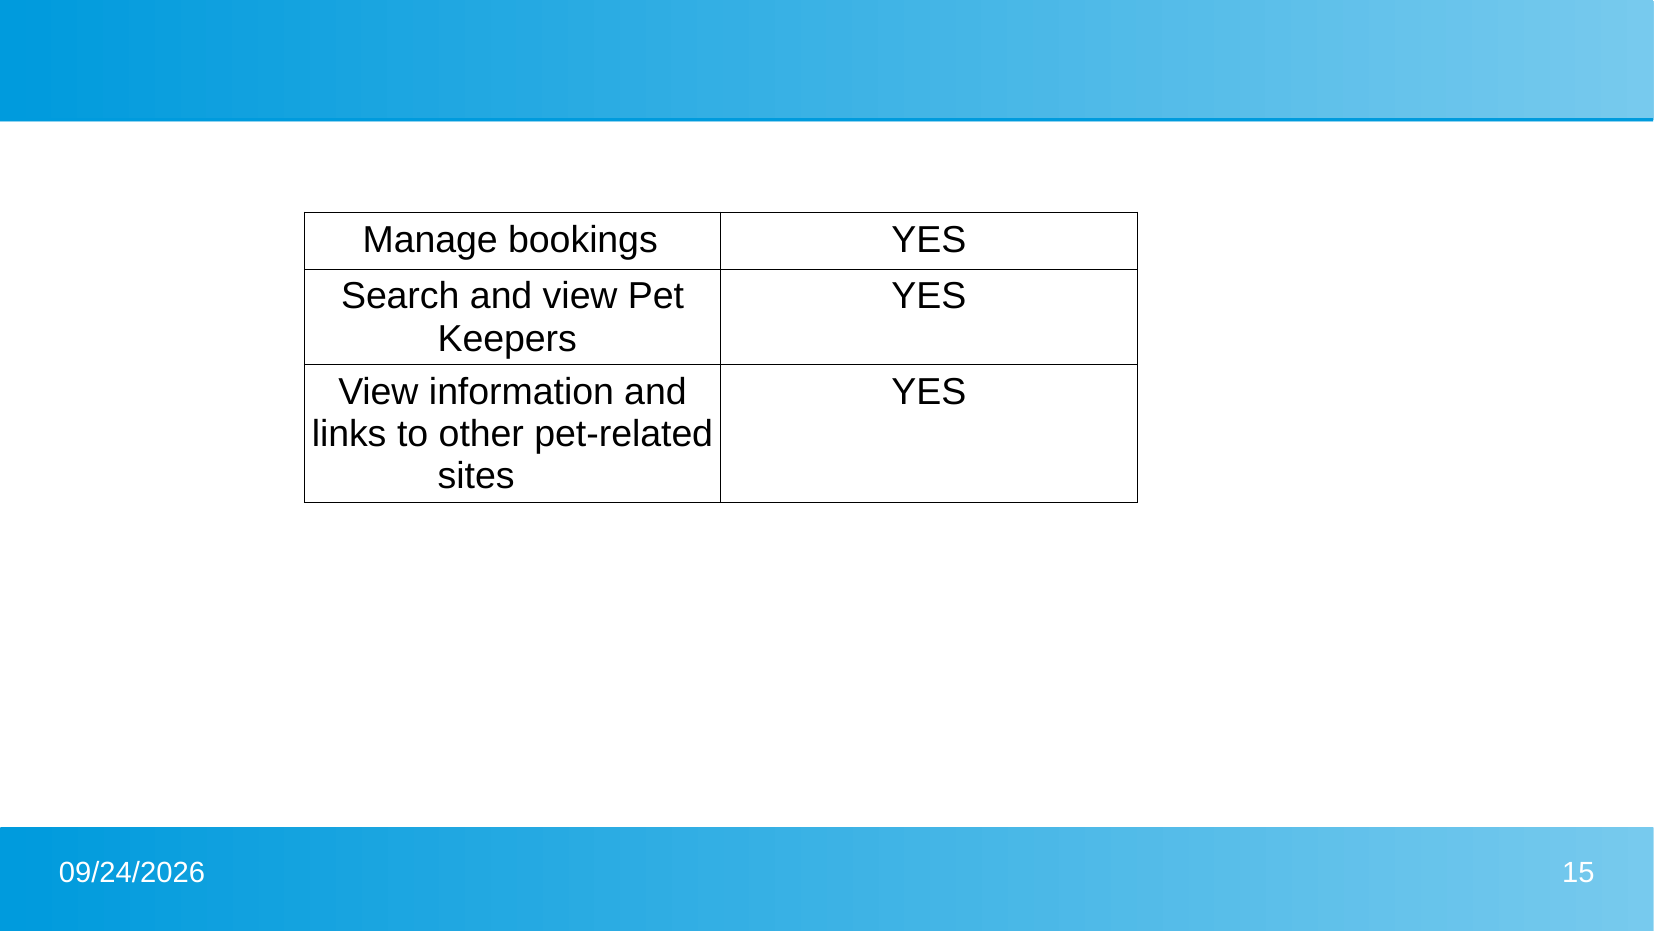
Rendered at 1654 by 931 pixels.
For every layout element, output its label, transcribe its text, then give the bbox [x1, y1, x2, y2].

table_header YES [721, 213, 1137, 269]
table_cell View information and links to other pet-related sites [305, 365, 720, 502]
table_cell YES [721, 270, 1137, 364]
table_cell Search and view Pet Keepers [305, 270, 720, 364]
table_cell YES [721, 365, 1137, 502]
table_header Manage bookings [305, 213, 720, 269]
